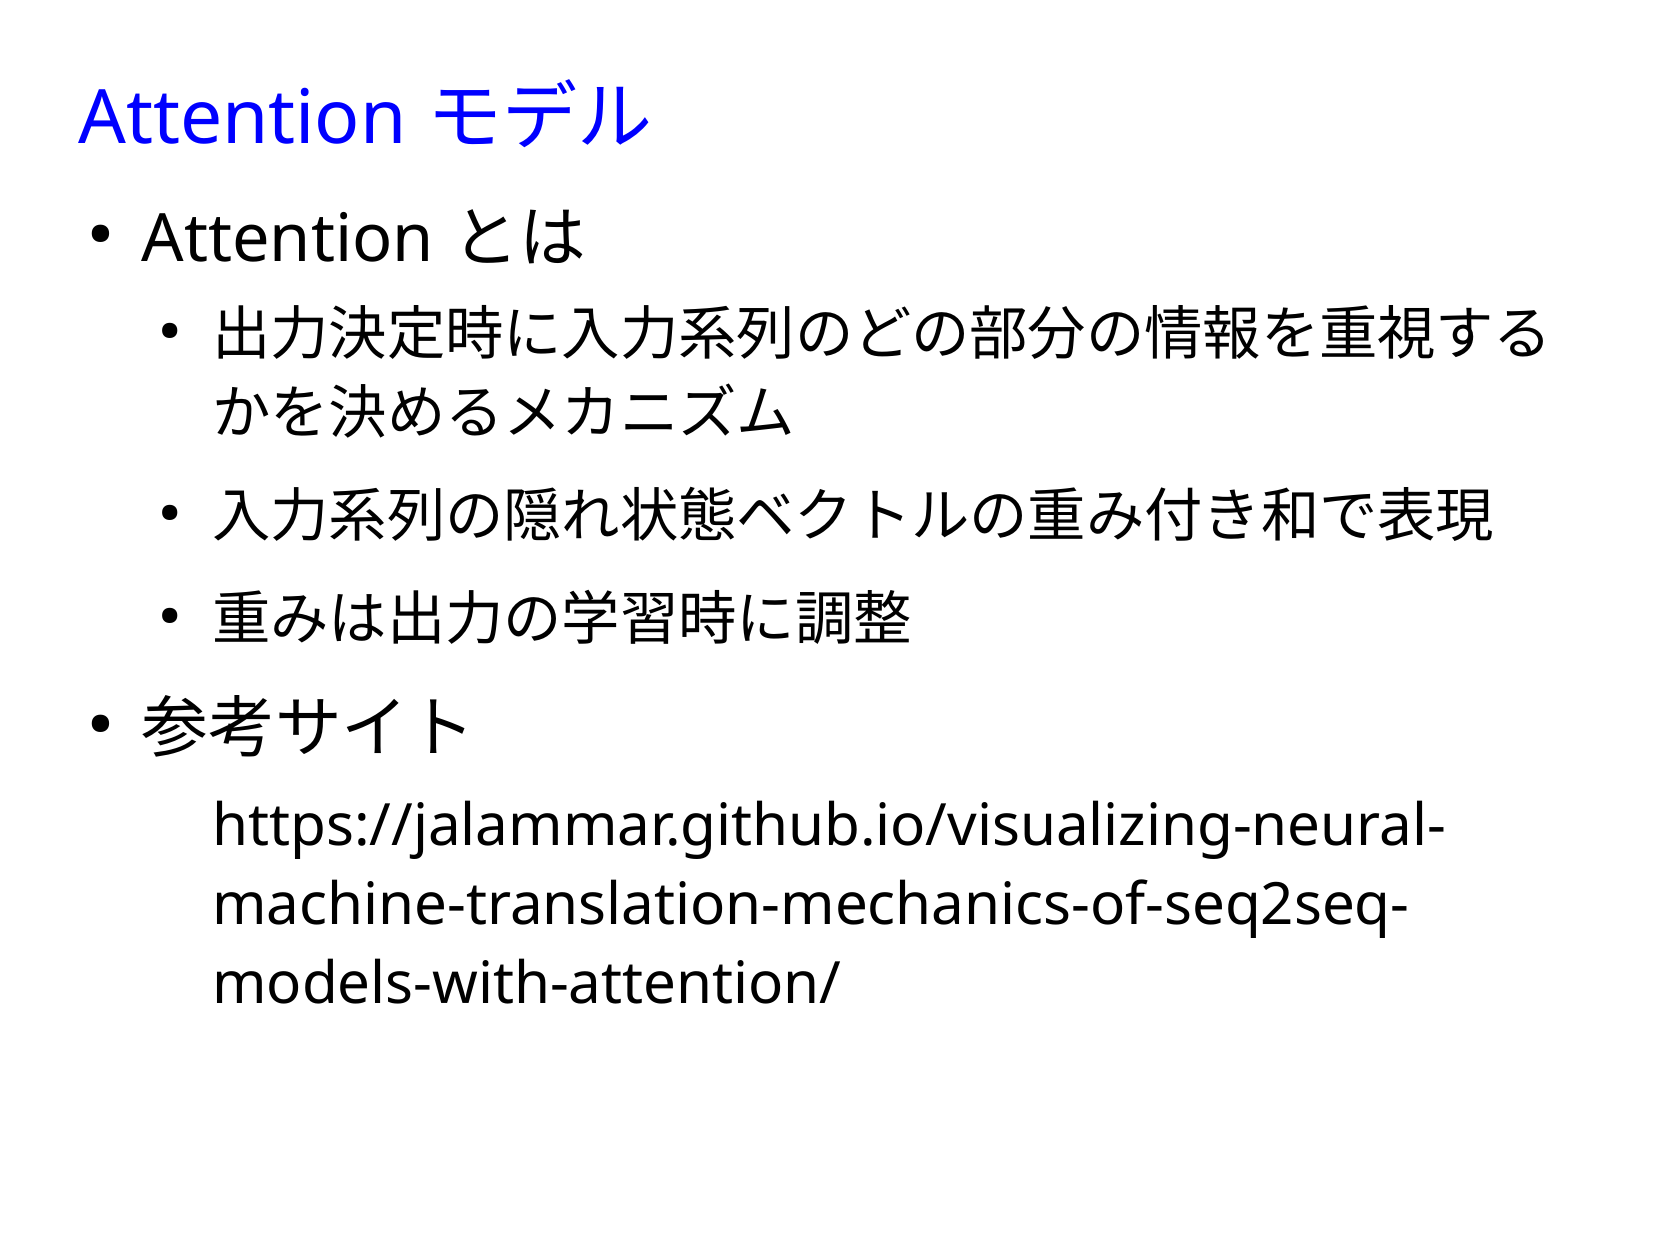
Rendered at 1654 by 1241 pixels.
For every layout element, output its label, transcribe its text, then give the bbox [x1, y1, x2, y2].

list Attentionとは 出力決定時に入力系列のどの部分の情報を重視するかを決めるメカニズム 入力系列の隠れ状態ベクトルの重み付き和で表現 重みは出力の学習時に調整 参考サイト https://jalammar.github.io/visualizing-neural-machine-translation-mechanics-of-seq2seq-models-with-attention/ [70, 189, 1565, 1152]
title Attentionモデル [78, 51, 1567, 178]
